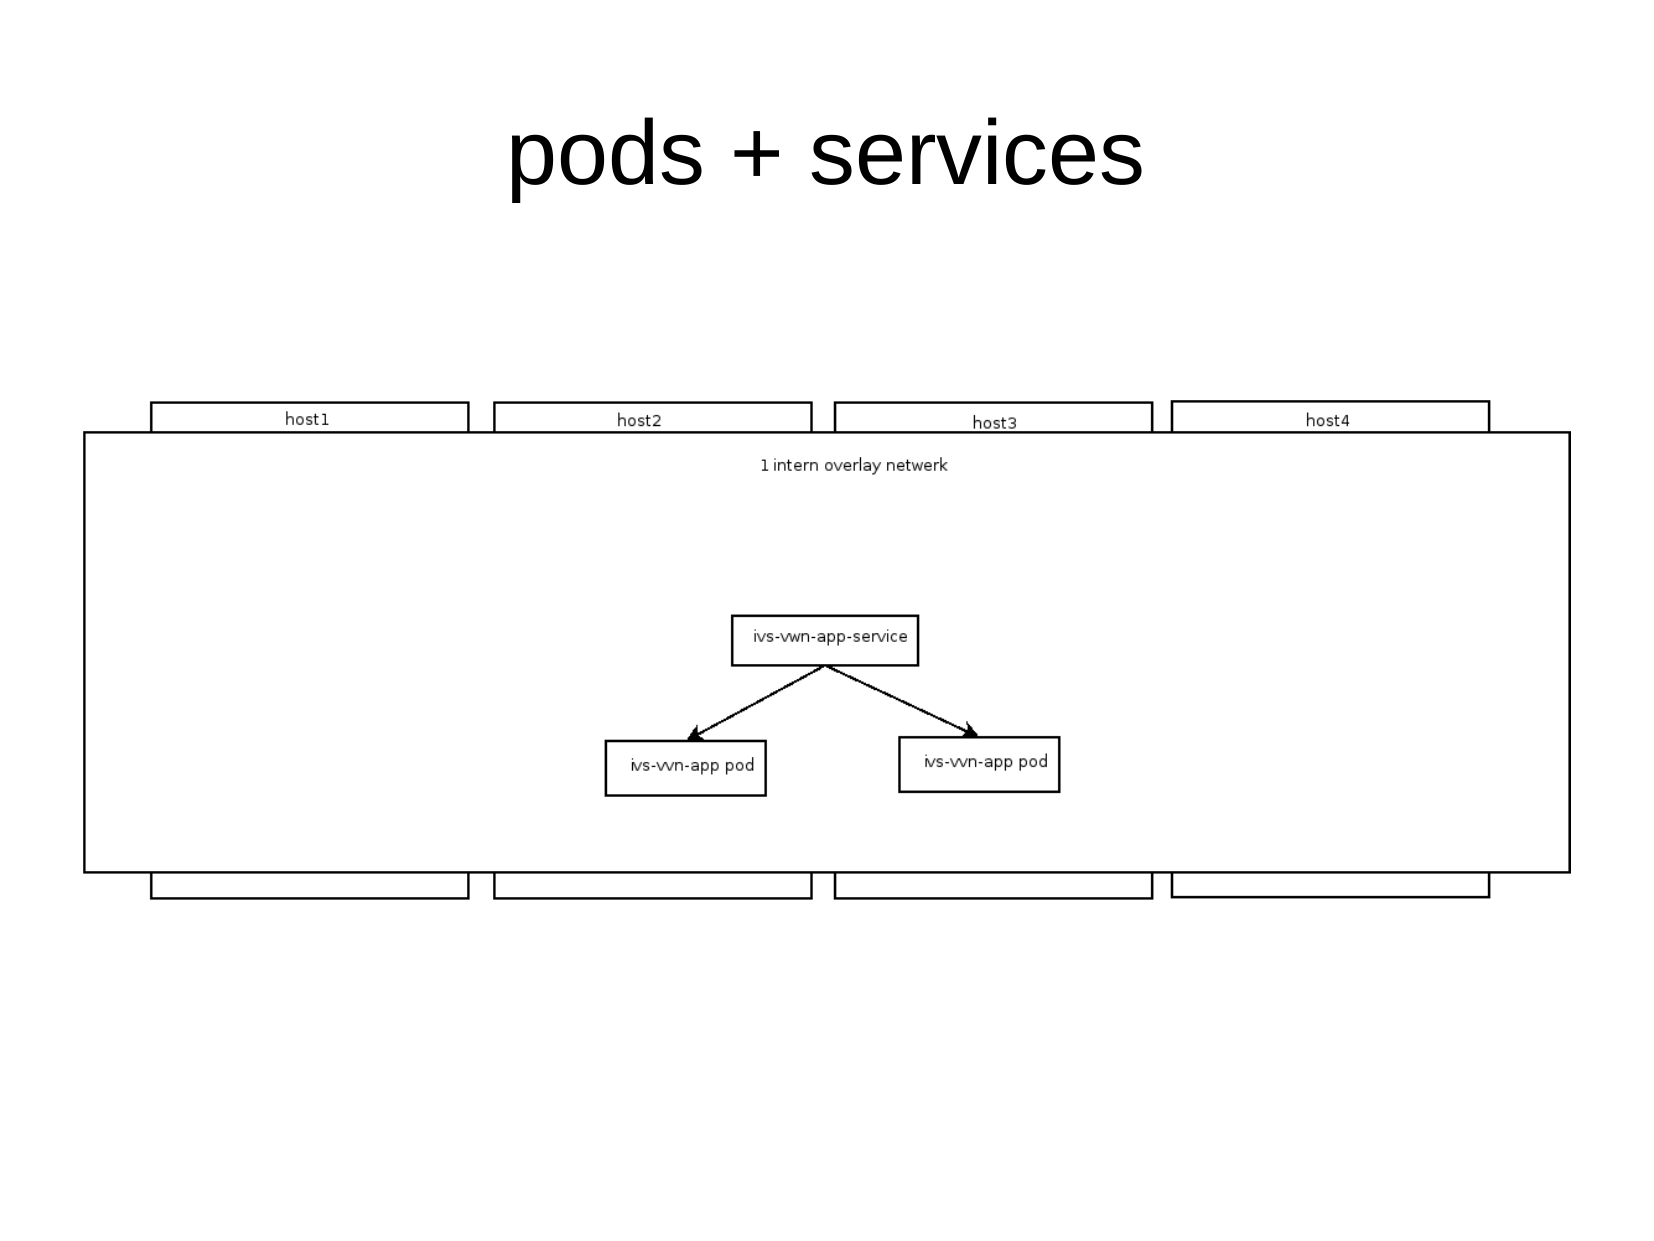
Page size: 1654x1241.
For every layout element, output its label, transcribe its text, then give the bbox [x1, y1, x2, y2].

picture [82, 399, 1571, 901]
title pods + services [82, 49, 1571, 257]
